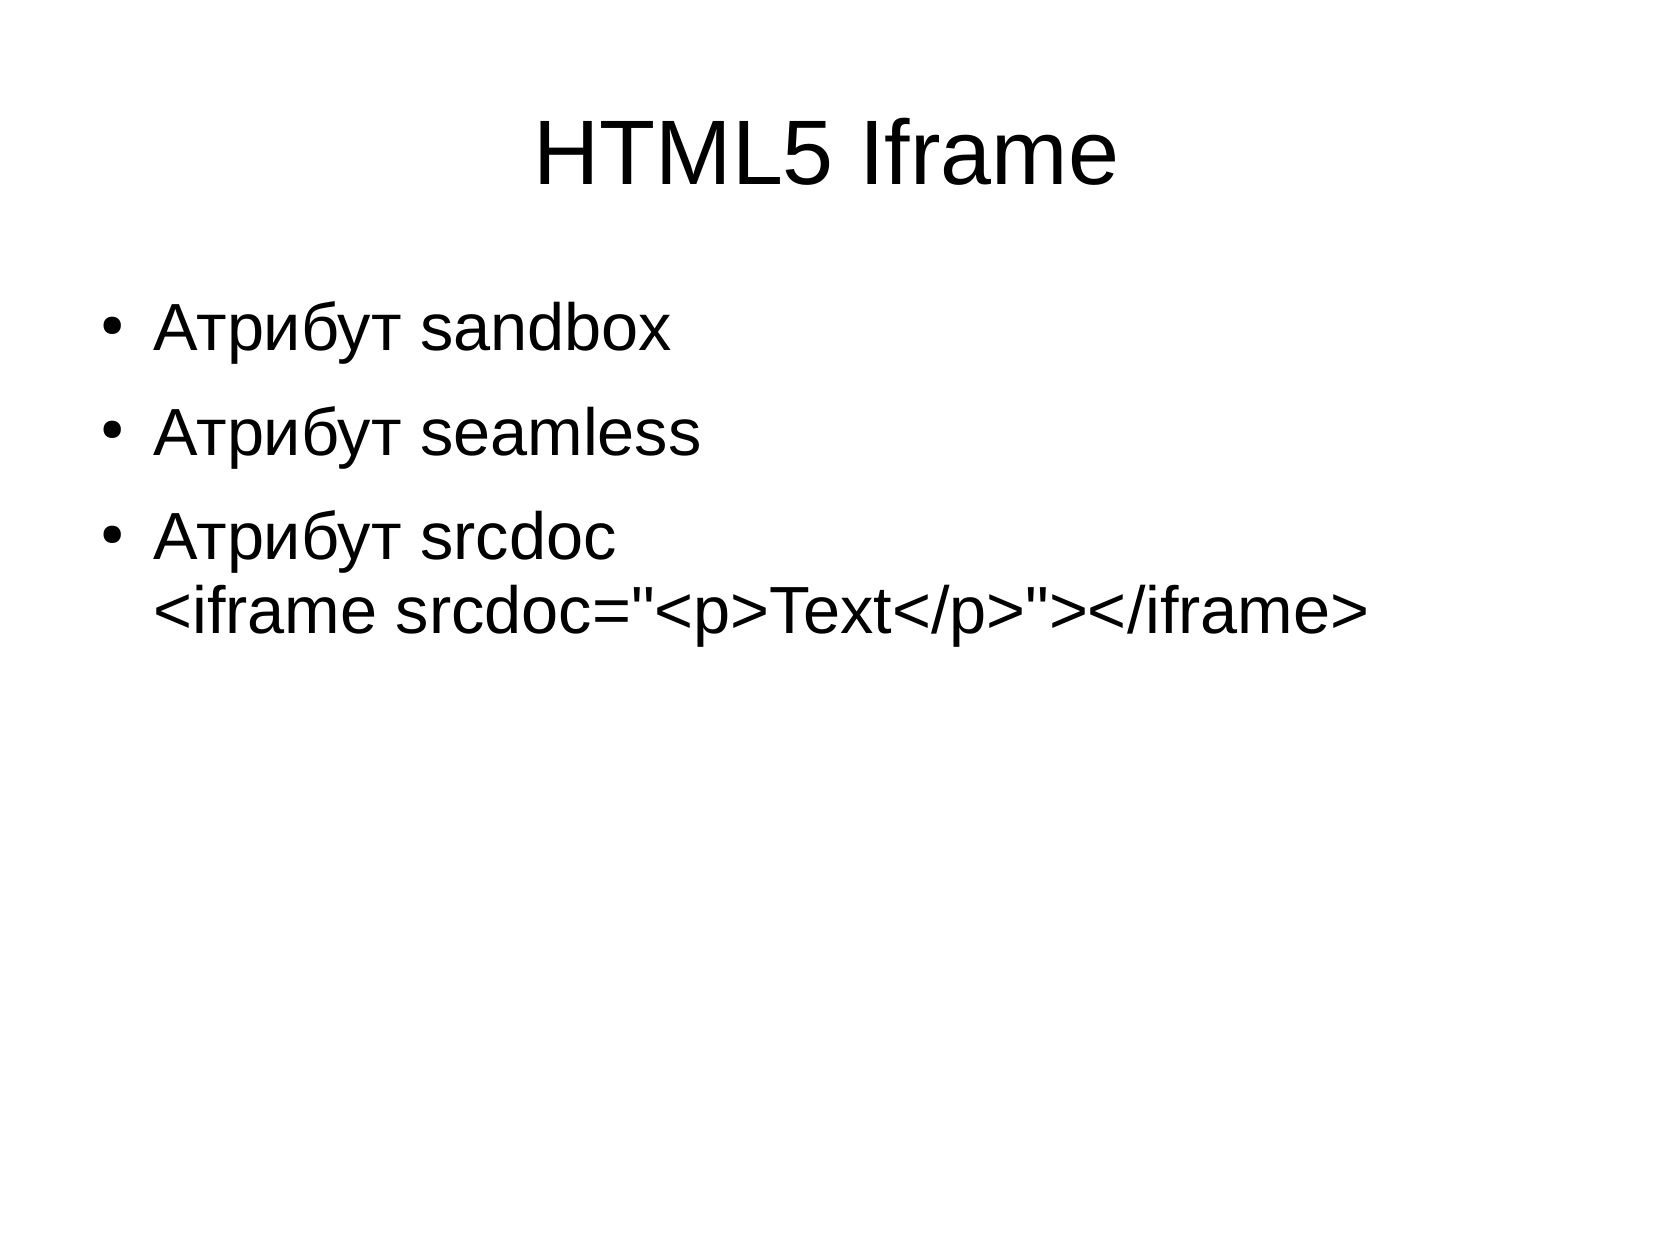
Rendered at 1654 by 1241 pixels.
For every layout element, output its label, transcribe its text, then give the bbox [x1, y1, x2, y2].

list Атрибут sandbox Атрибут seamless Атрибут srcdoc <iframe srcdoc="<p>Text</p>"></iframe> [82, 290, 1571, 1010]
title HTML5 Iframe [82, 49, 1571, 257]
